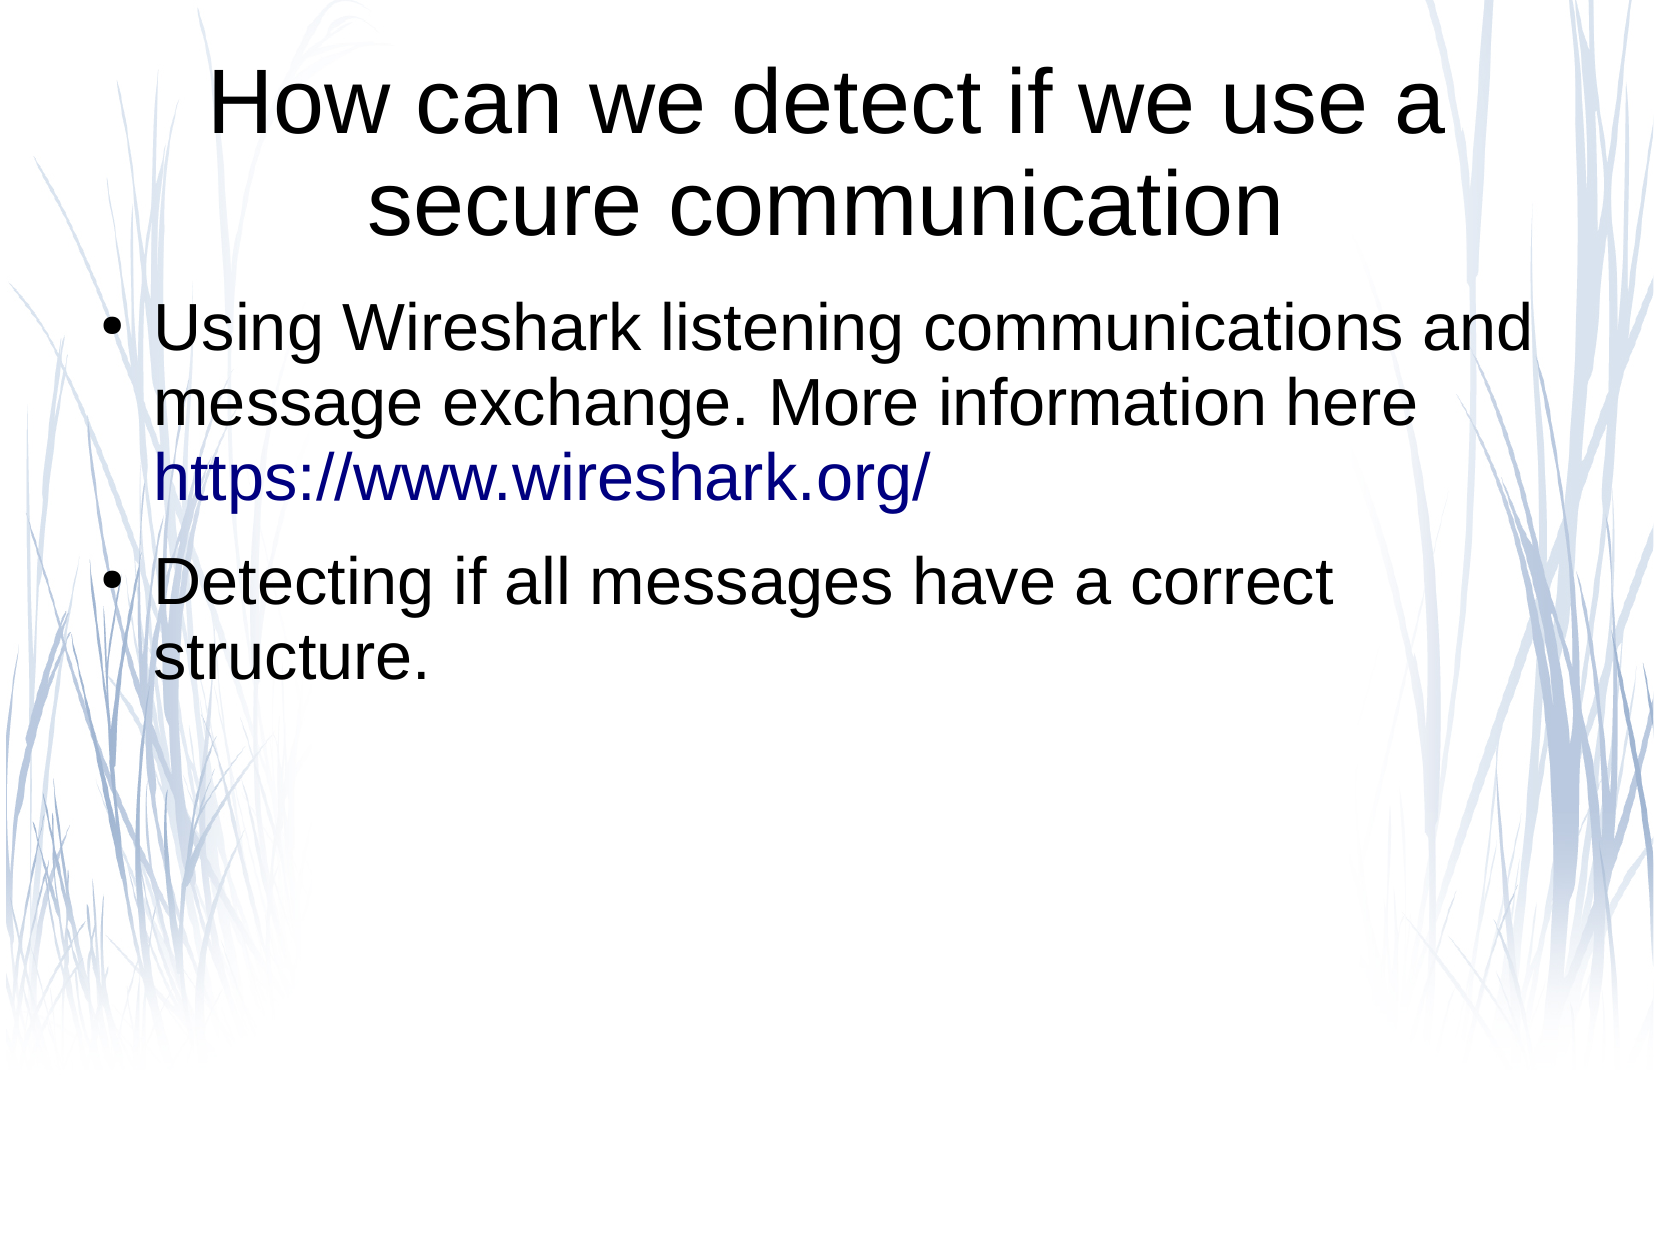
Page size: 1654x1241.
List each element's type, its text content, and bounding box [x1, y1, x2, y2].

list Using Wireshark listening communications and message exchange. More information here https://www.wireshark.org/ Detecting if all messages have a correct structure. [82, 290, 1571, 1010]
picture [6, 0, 1654, 1241]
title How can we detect if we use a secure communication [82, 49, 1571, 257]
